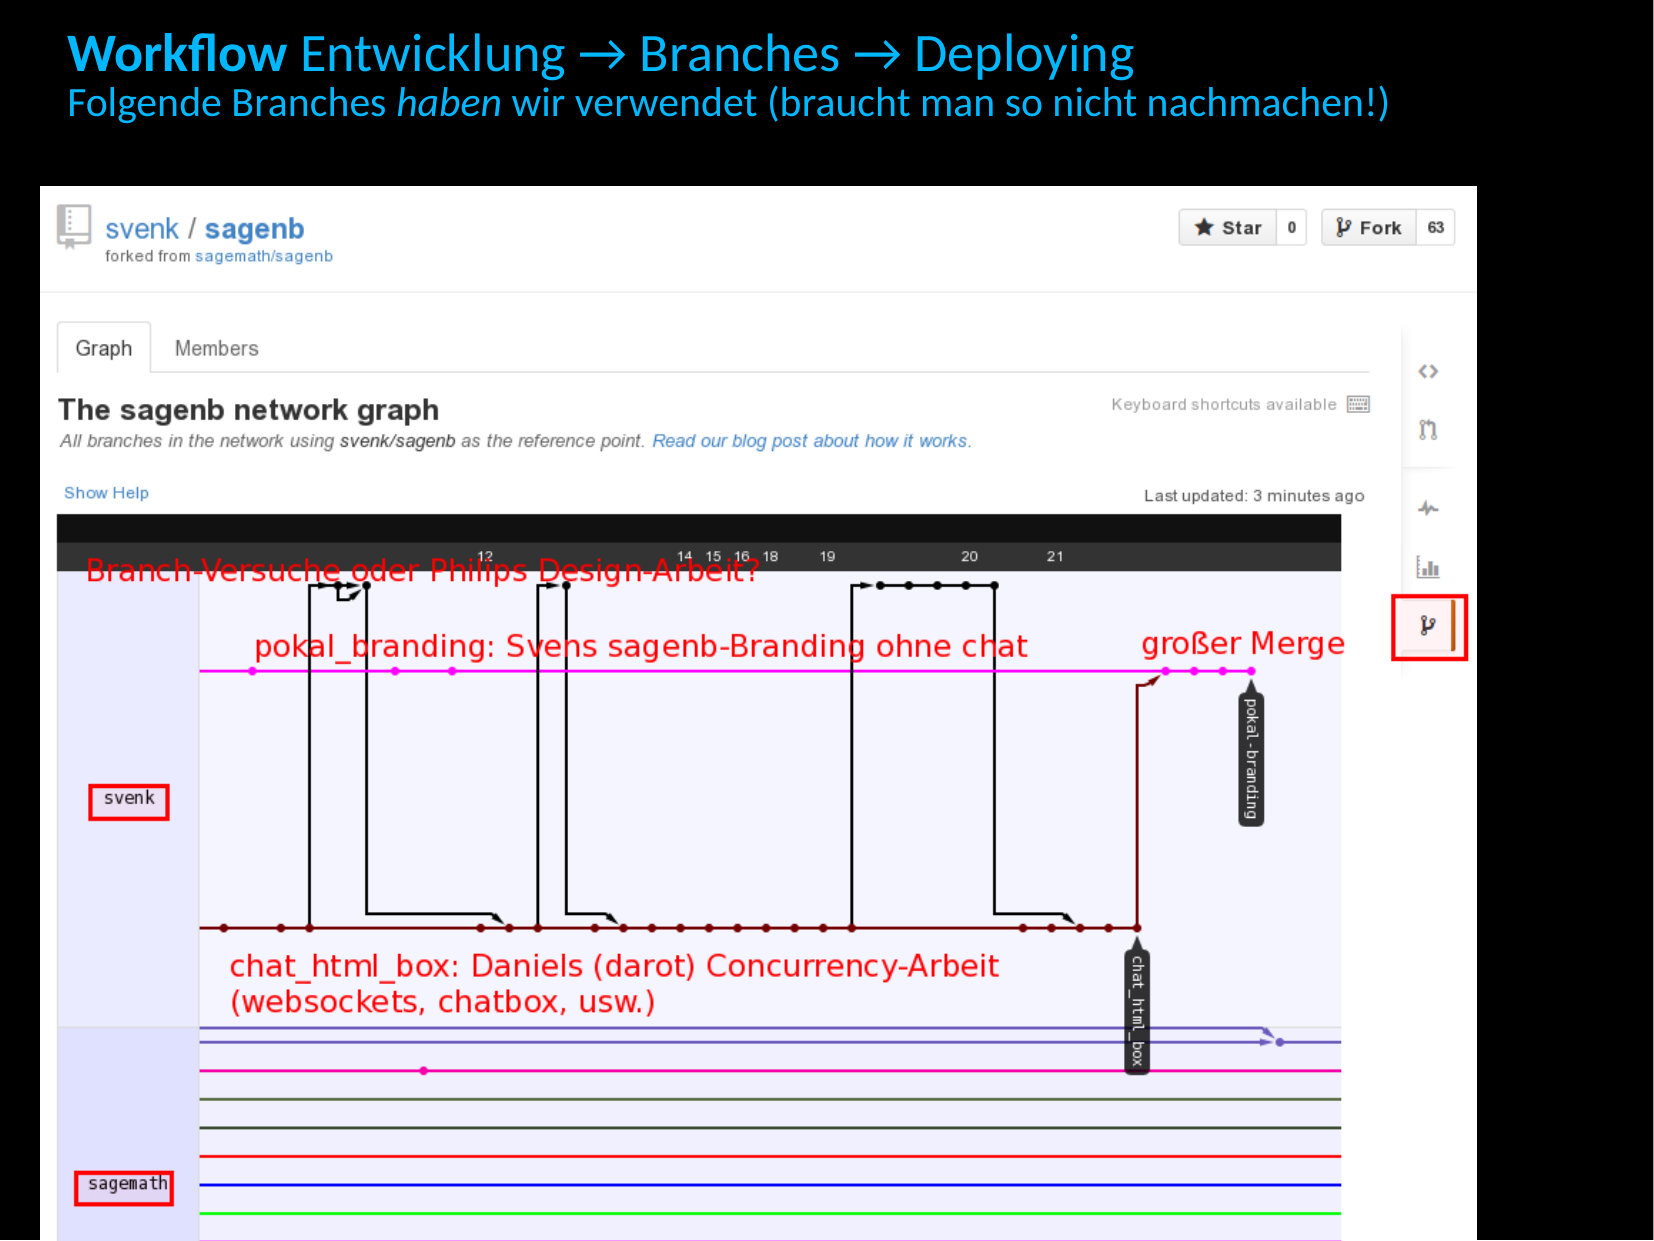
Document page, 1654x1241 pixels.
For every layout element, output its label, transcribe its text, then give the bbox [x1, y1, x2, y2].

text_box Workflow Entwicklung → Branches → Deploying Folgende Branches haben wir verwendet (braucht man so nicht nachmachen!) [52, 23, 1630, 556]
picture [40, 186, 1477, 1241]
